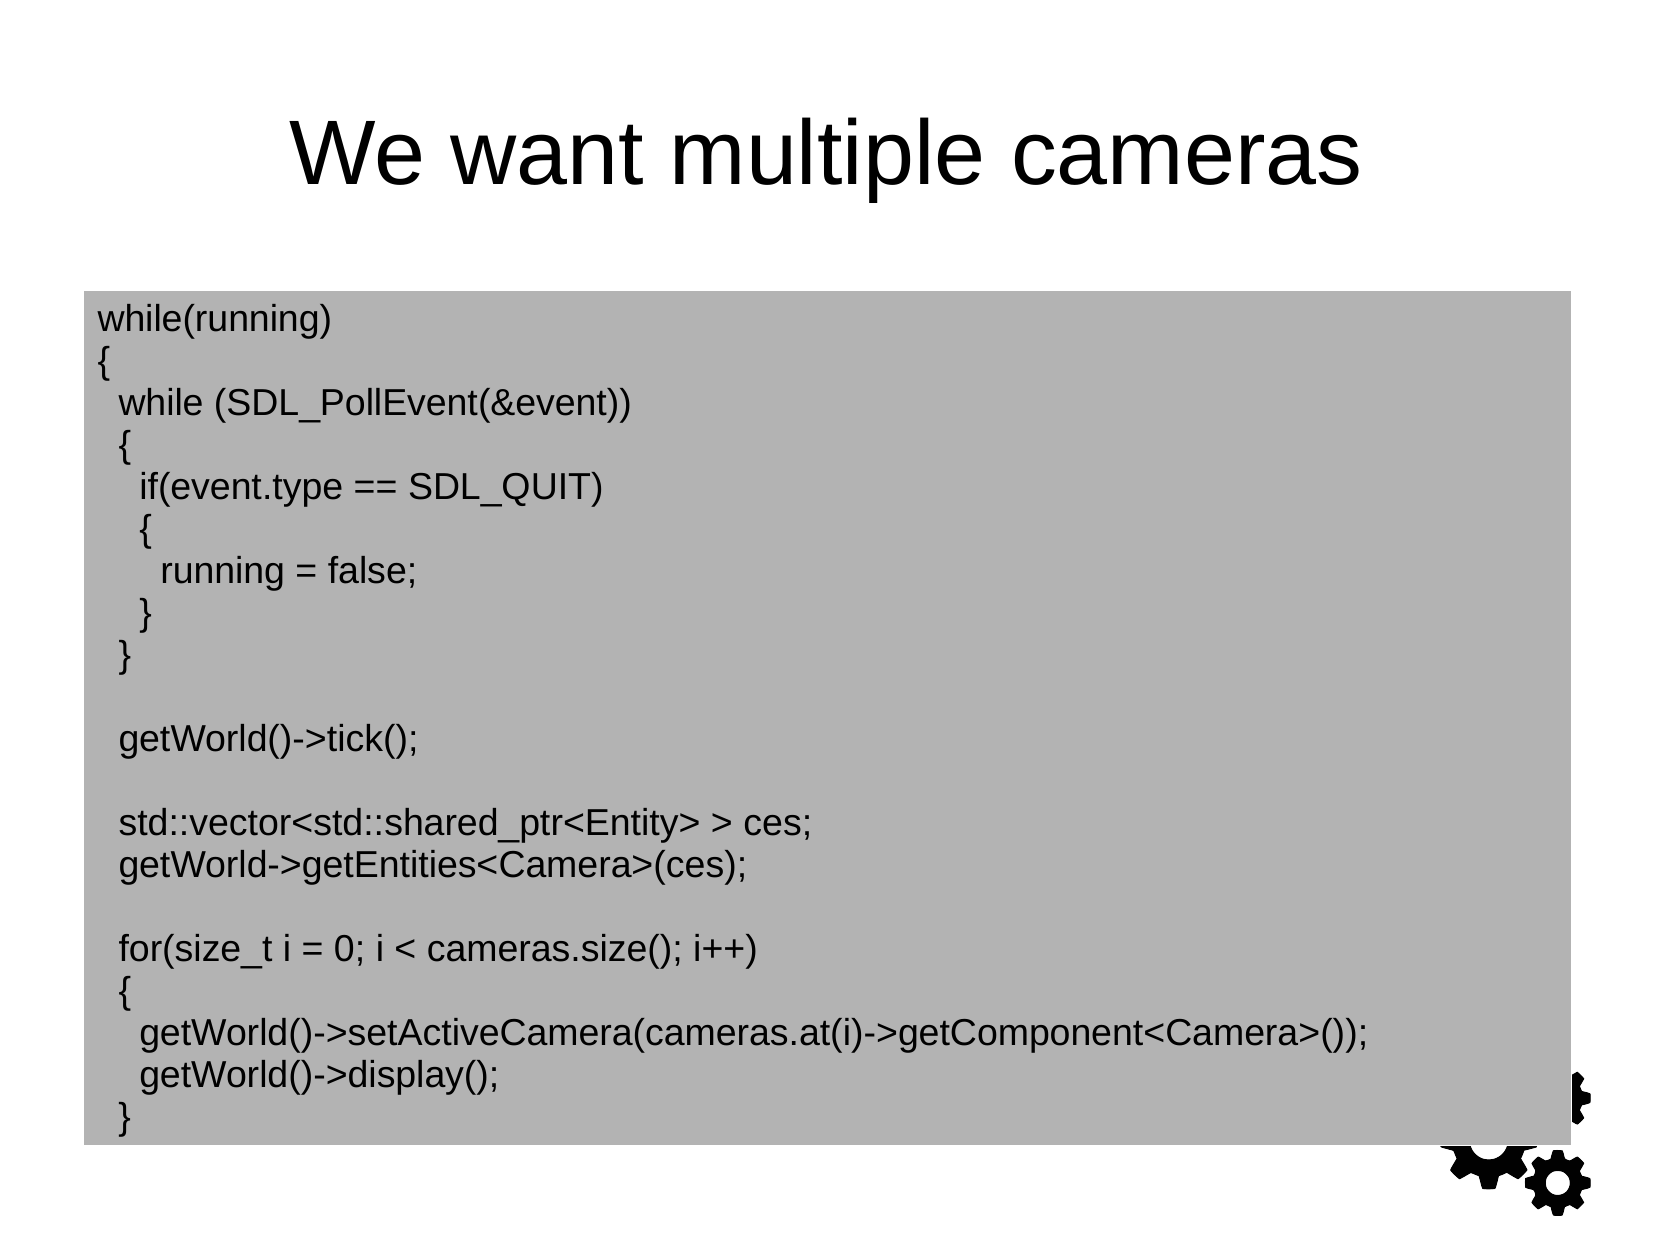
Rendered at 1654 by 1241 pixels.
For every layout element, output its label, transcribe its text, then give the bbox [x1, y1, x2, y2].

table_header while(running) { while (SDL_PollEvent(&event)) { if(event.type == SDL_QUIT) { running = false; } } getWorld()->tick(); std::vector<std::shared_ptr<Entity> > ces; getWorld->getEntities<Camera>(ces); for(size_t i = 0; i < cameras.size(); i++) { getWorld()->setActiveCamera(cameras.at(i)->getComponent<Camera>()); getWorld()->display(); } [84, 291, 1571, 1145]
picture [1440, 1065, 1591, 1216]
title We want multiple cameras [82, 49, 1571, 257]
